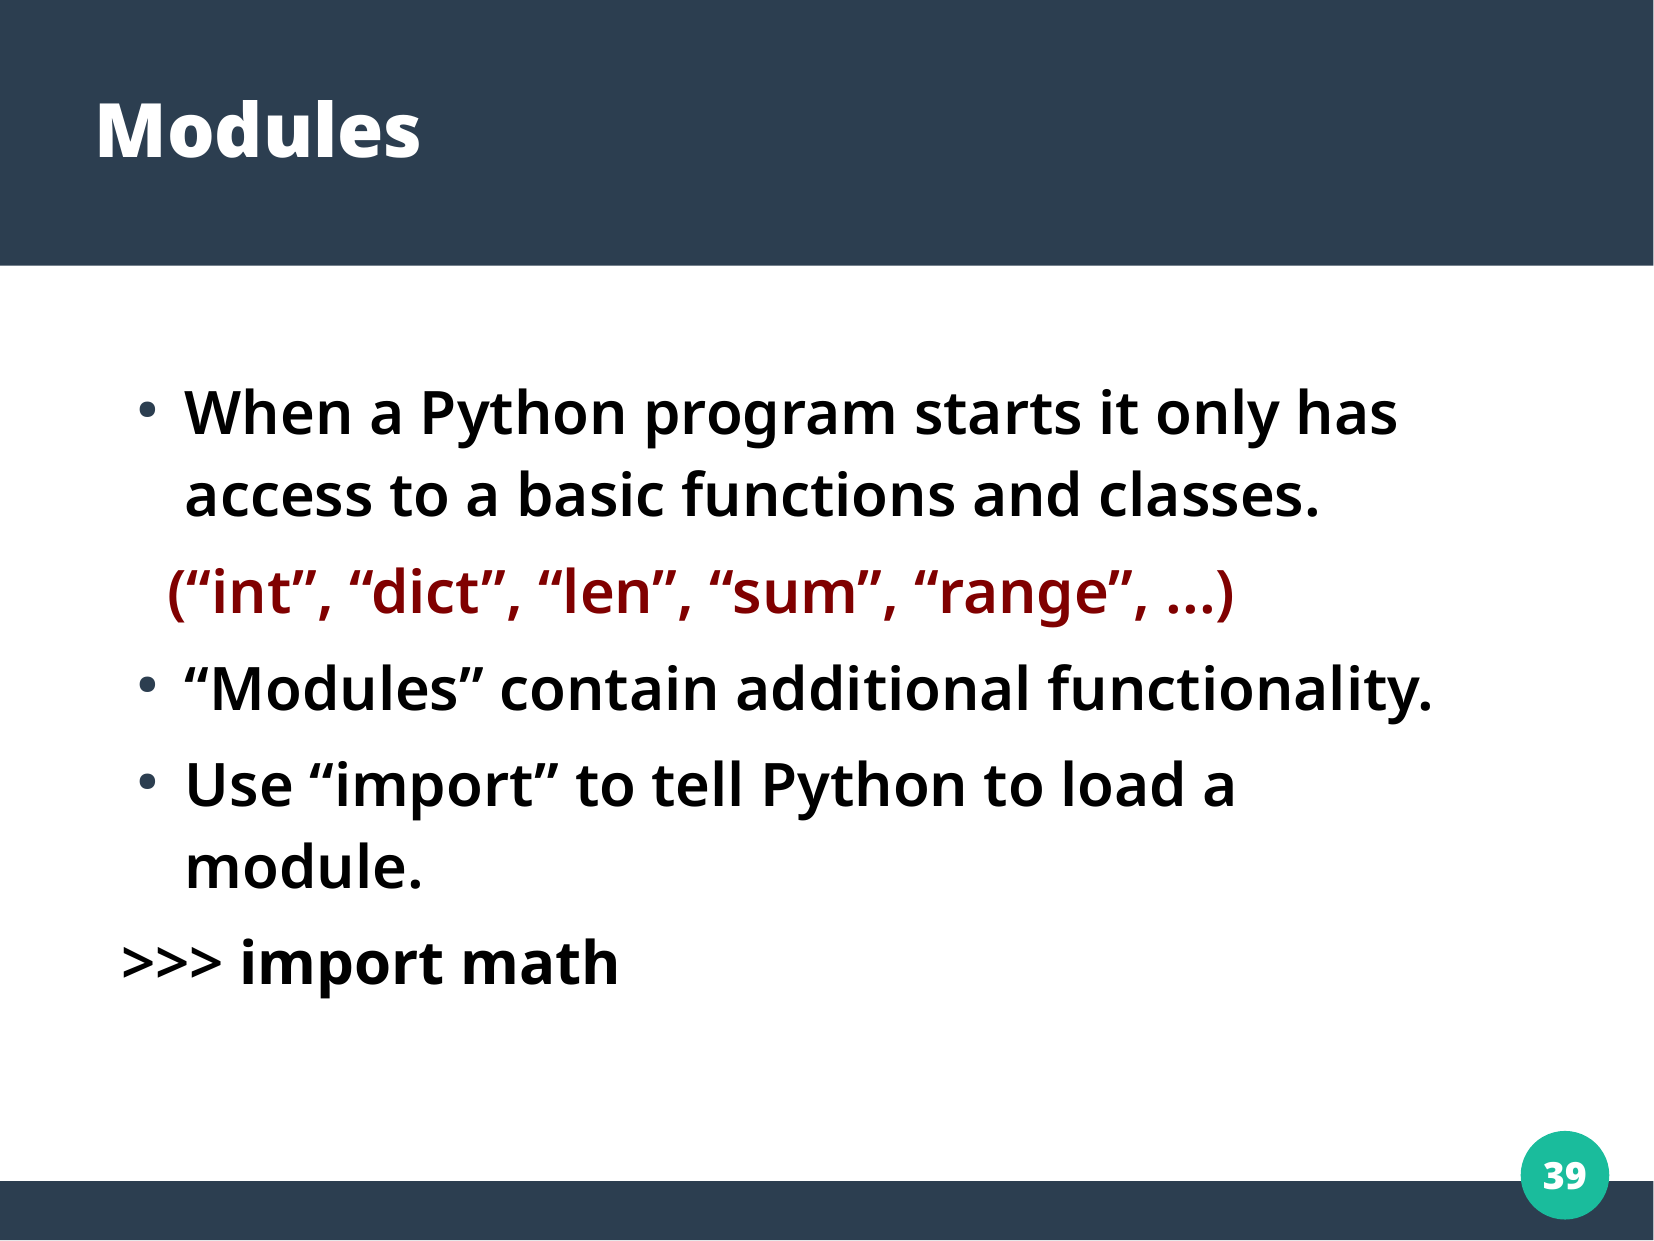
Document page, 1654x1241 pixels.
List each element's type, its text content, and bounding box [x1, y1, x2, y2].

title Modules [59, 49, 1595, 207]
list When a Python program starts it only has access to a basic functions and classes. (“int”, “dict”, “len”, “sum”, “range”, ...) “Modules” contain additional functionality. Use “import” to tell Python to load a module. >>> import math [106, 362, 1457, 1107]
